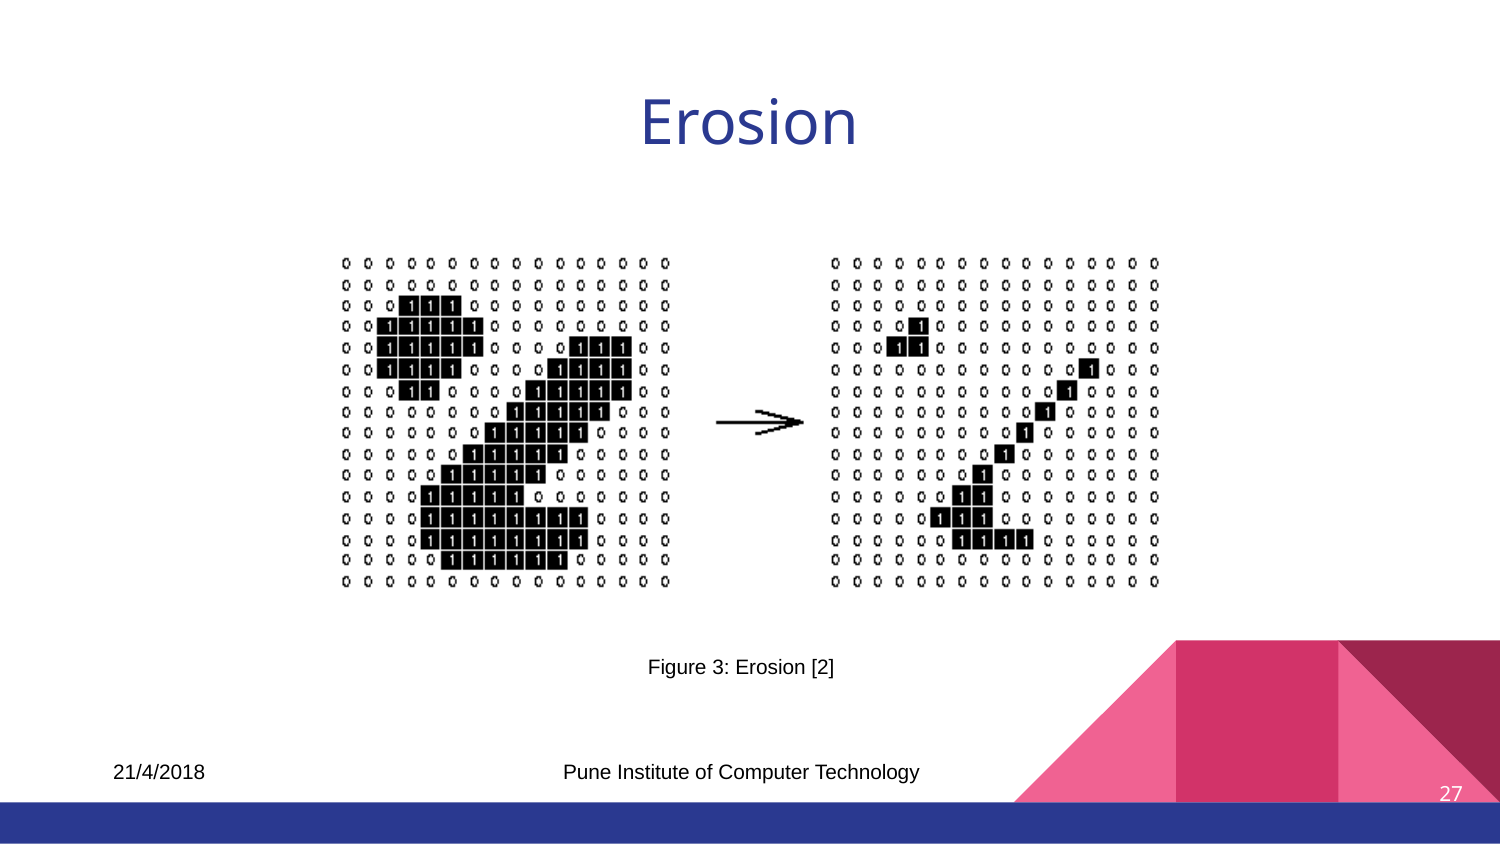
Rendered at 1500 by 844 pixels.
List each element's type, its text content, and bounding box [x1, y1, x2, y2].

picture [335, 252, 1165, 592]
text_box Figure 3: Erosion [2] [612, 638, 871, 676]
title Erosion [51, 67, 1449, 167]
slide_number <number> [1387, 762, 1478, 828]
